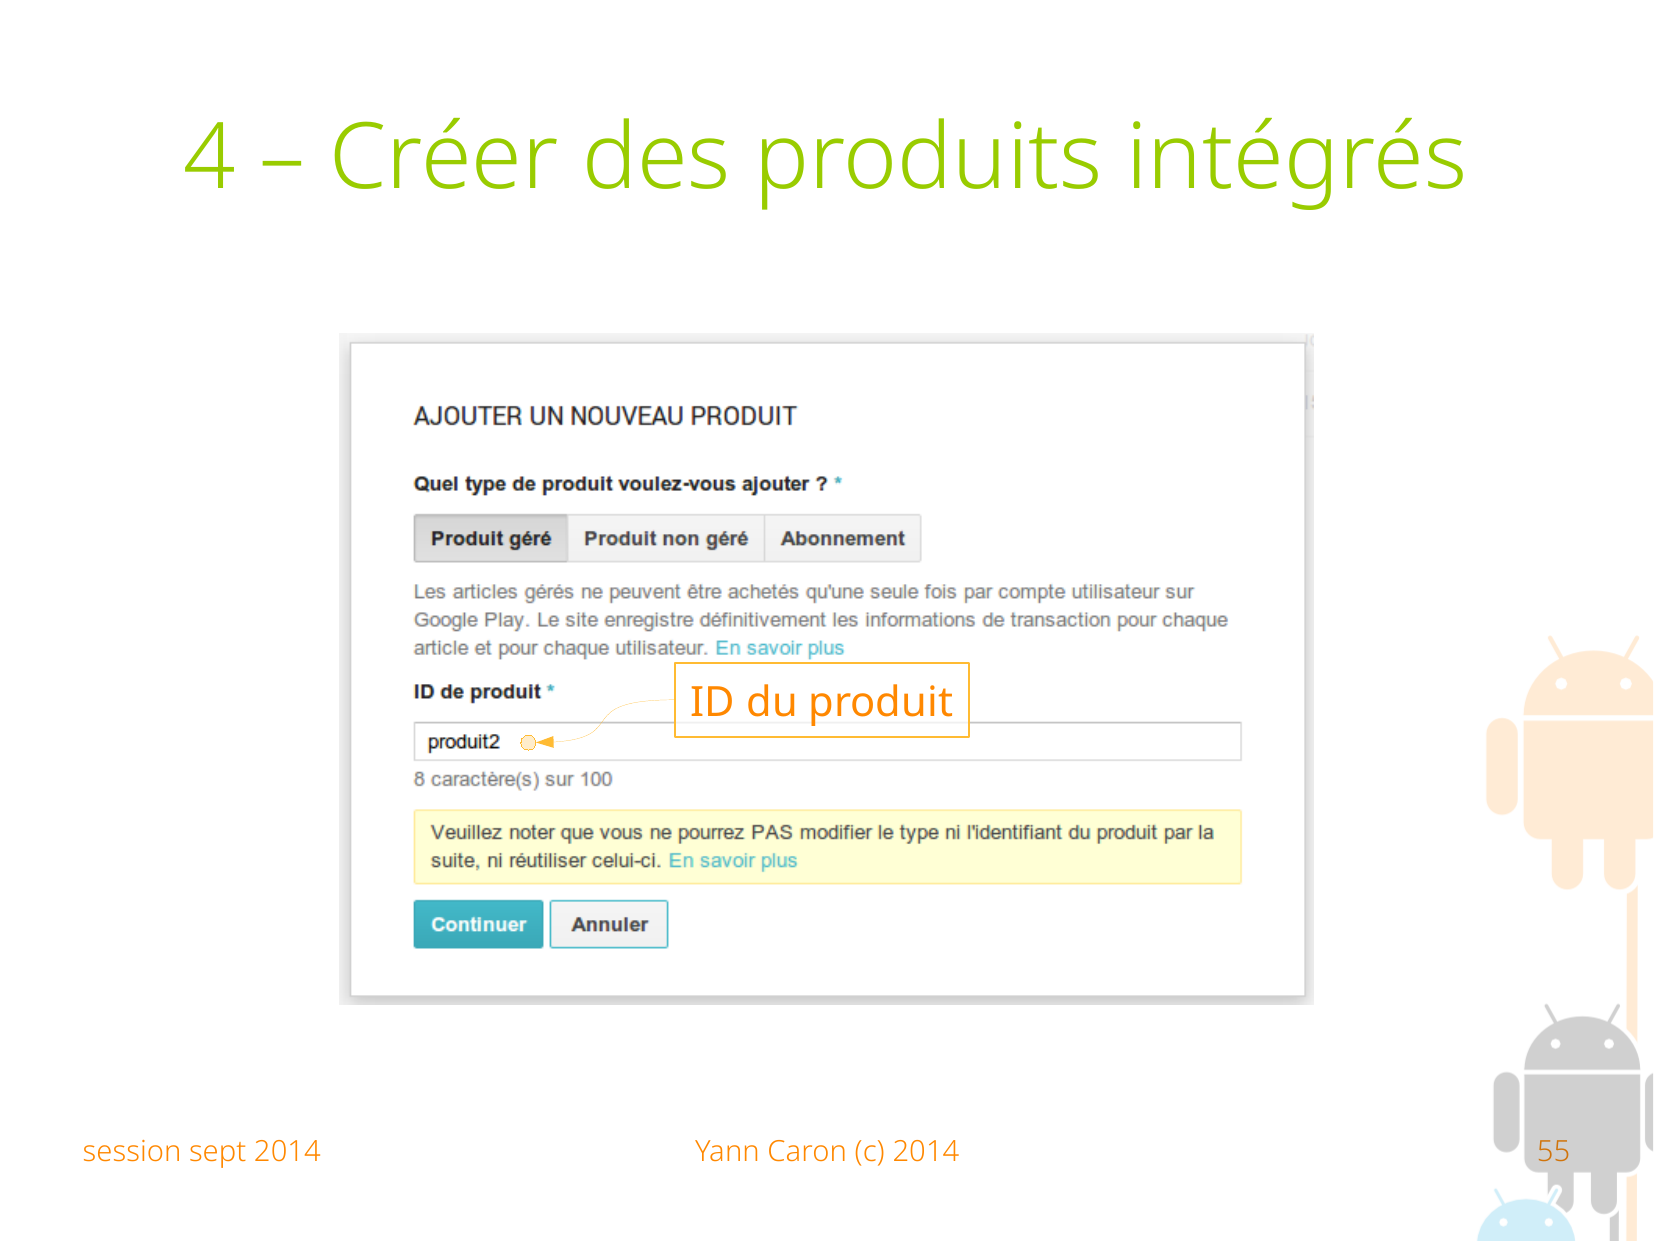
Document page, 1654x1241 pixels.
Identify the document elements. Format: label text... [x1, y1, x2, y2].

title 4 – Créer des produits intégrés [82, 49, 1571, 257]
text_box ID du produit [675, 662, 944, 729]
text_box [520, 735, 536, 751]
picture [240, 333, 1654, 1241]
